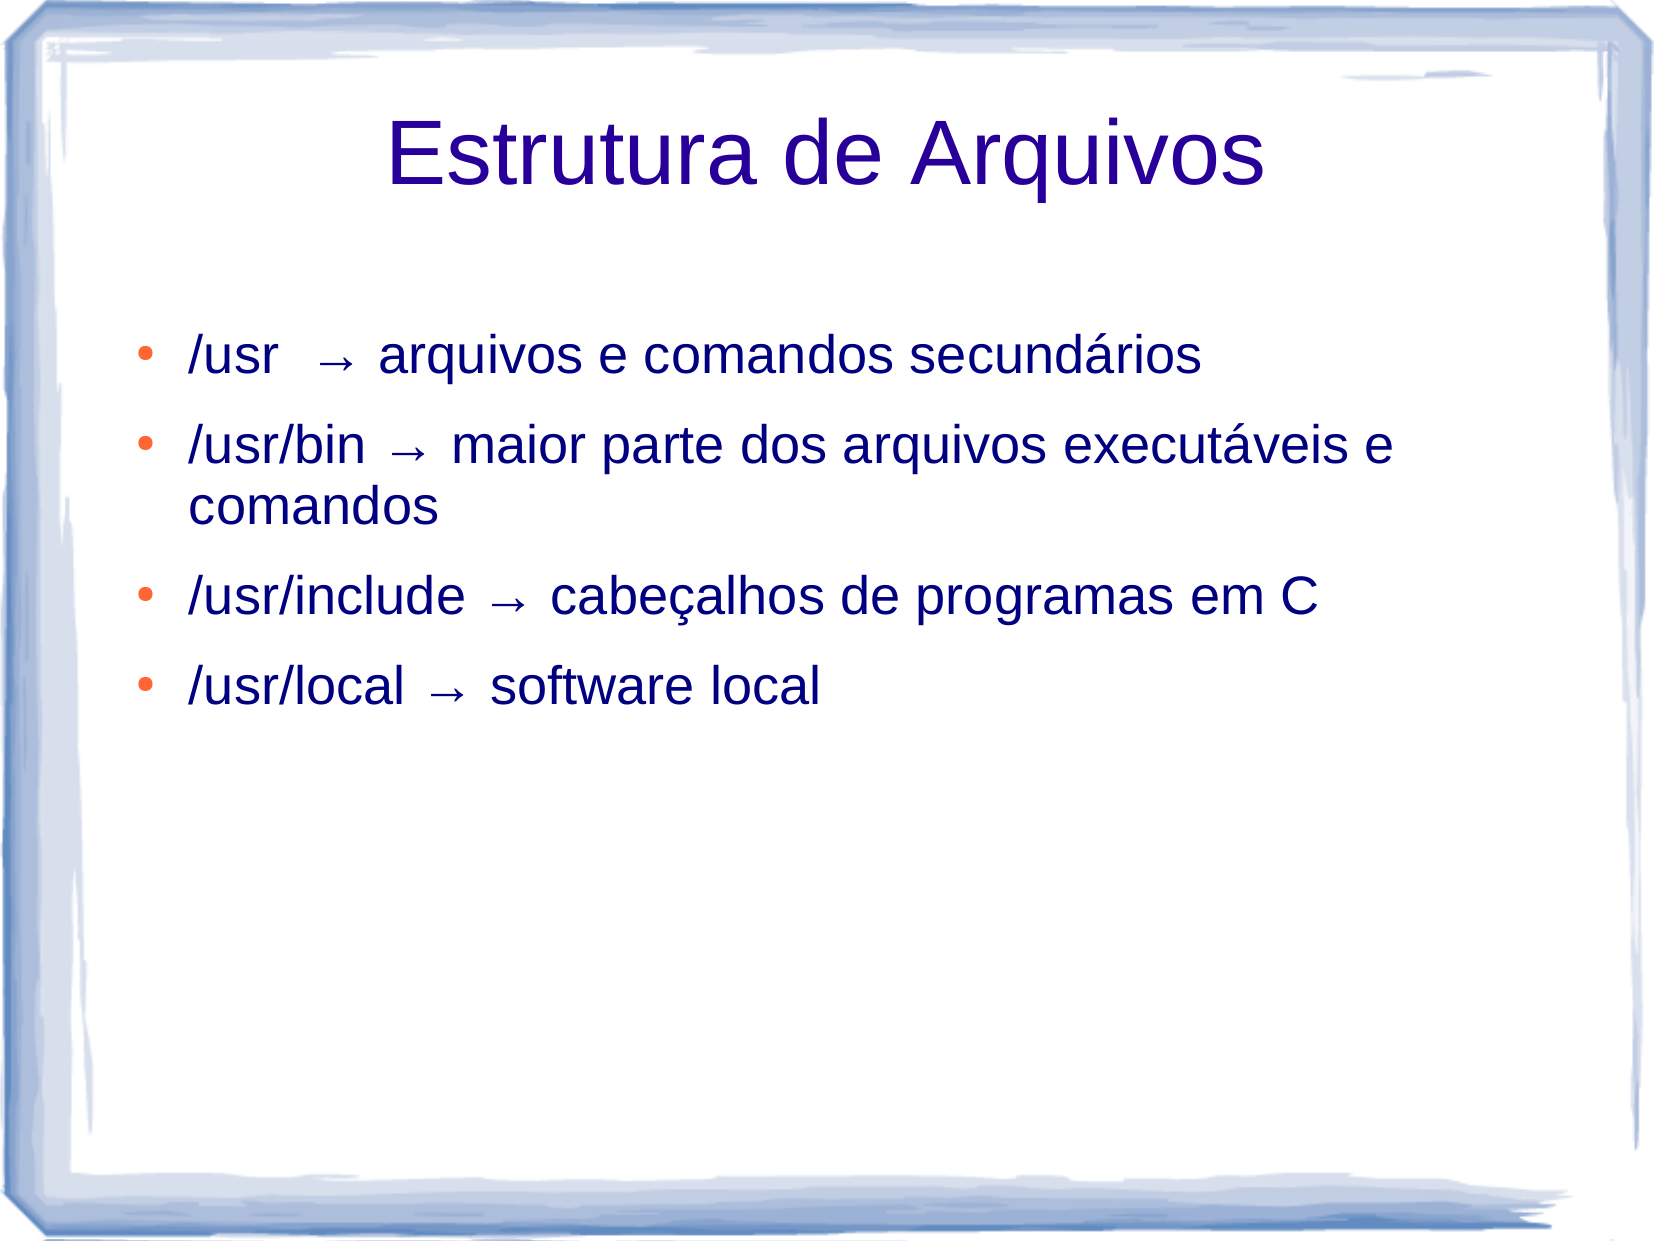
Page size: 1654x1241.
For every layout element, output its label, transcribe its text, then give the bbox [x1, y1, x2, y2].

title Estrutura de Arquivos [82, 49, 1571, 257]
picture [0, 0, 1654, 1241]
list /usr → arquivos e comandos secundários /usr/bin → maior parte dos arquivos executáveis e comandos /usr/include → cabeçalhos de programas em C /usr/local → software local [118, 324, 1571, 1045]
